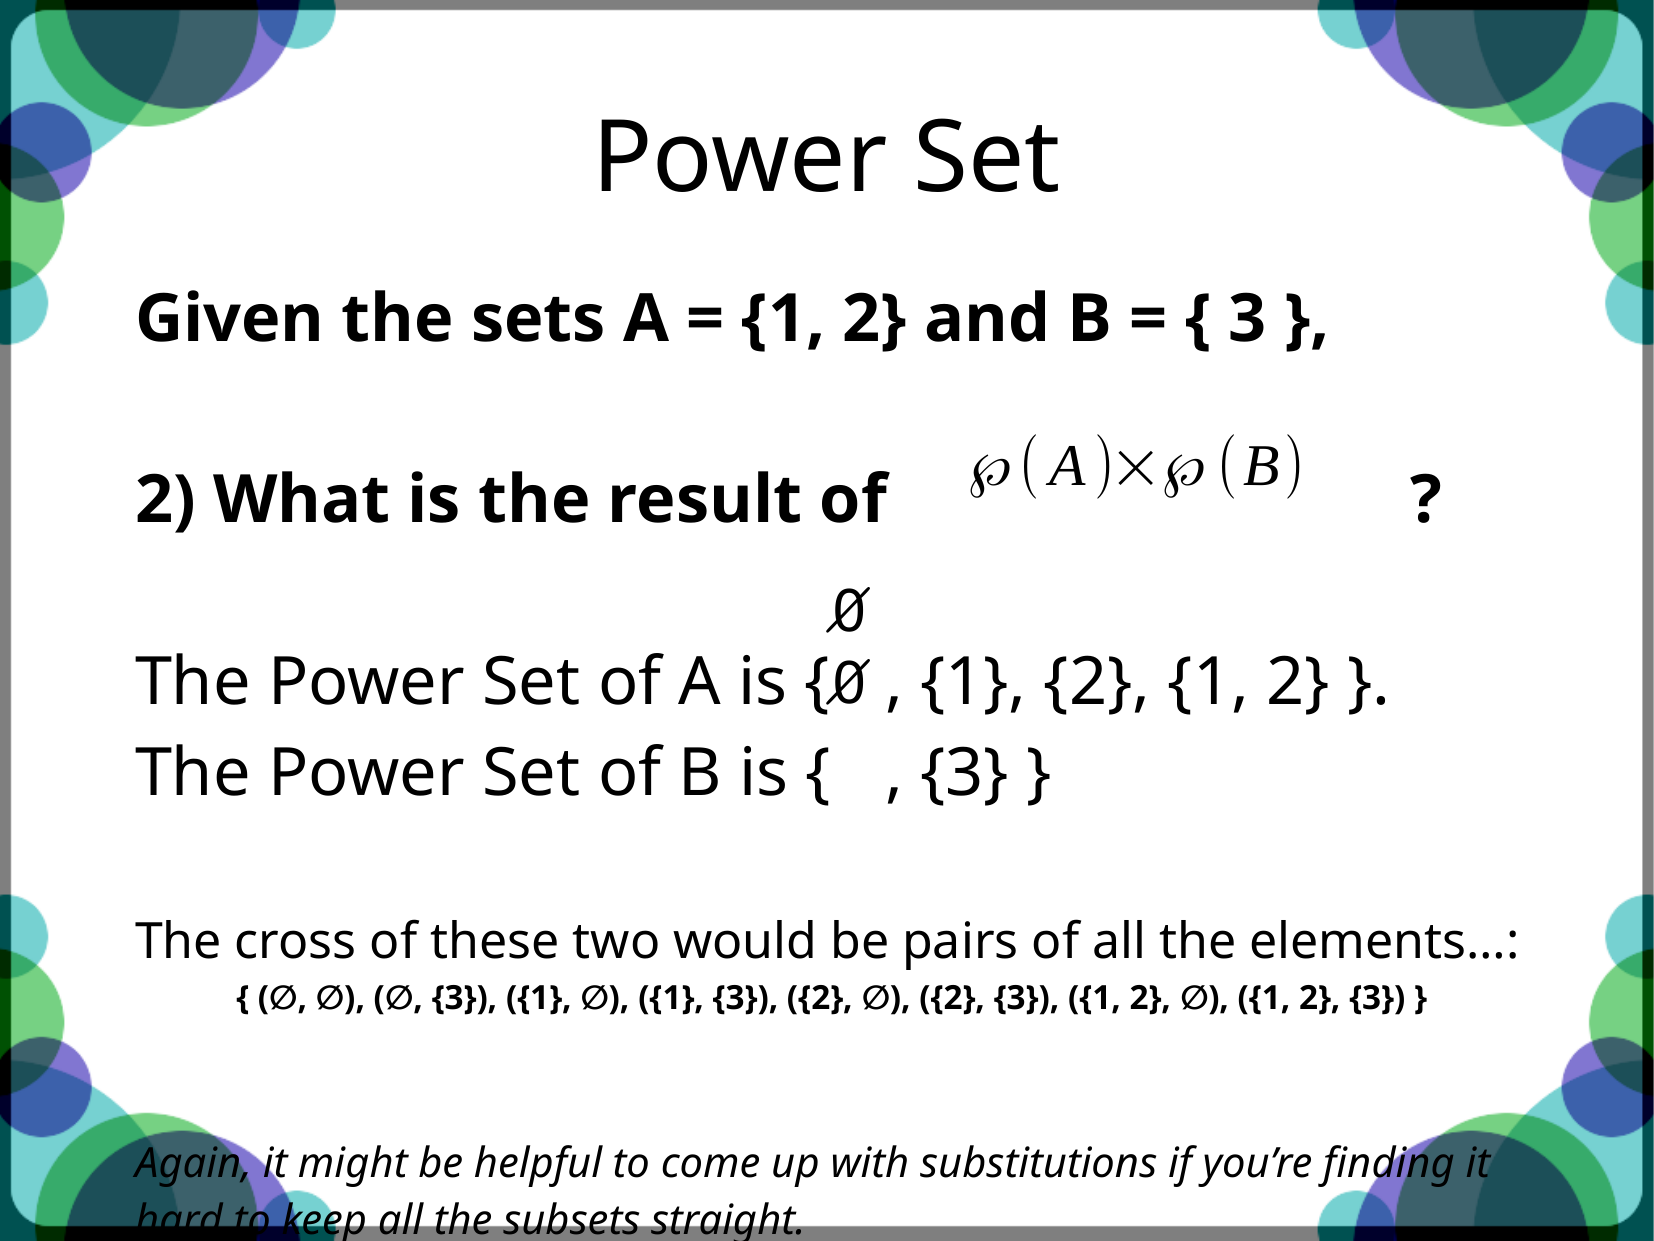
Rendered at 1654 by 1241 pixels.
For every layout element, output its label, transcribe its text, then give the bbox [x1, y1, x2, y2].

chart [952, 429, 1317, 503]
title Power Set [82, 49, 1571, 257]
picture [738, 1214, 749, 1231]
chart [807, 575, 889, 722]
picture [0, 0, 1654, 1241]
text_box Given the sets A = {1, 2} and B = { 3 }, 2) What is the result of ? The Power Set of A is { , {1}, {2}, {1, 2} }. The Power Set of B is { , {3} } The cross of these two would be pairs of all the elements…: { (∅, ∅), (∅, {3}), ({1}, ∅), ({1}, {3}), ({2}, ∅), ({2}, {3}), ({1, 2}, ∅), ({1, 2}, {3}) } Again, it might be helpful to come up with substitutions if you’re finding it hard to keep all the subsets straight. [135, 270, 1531, 1112]
picture [349, 1214, 360, 1231]
